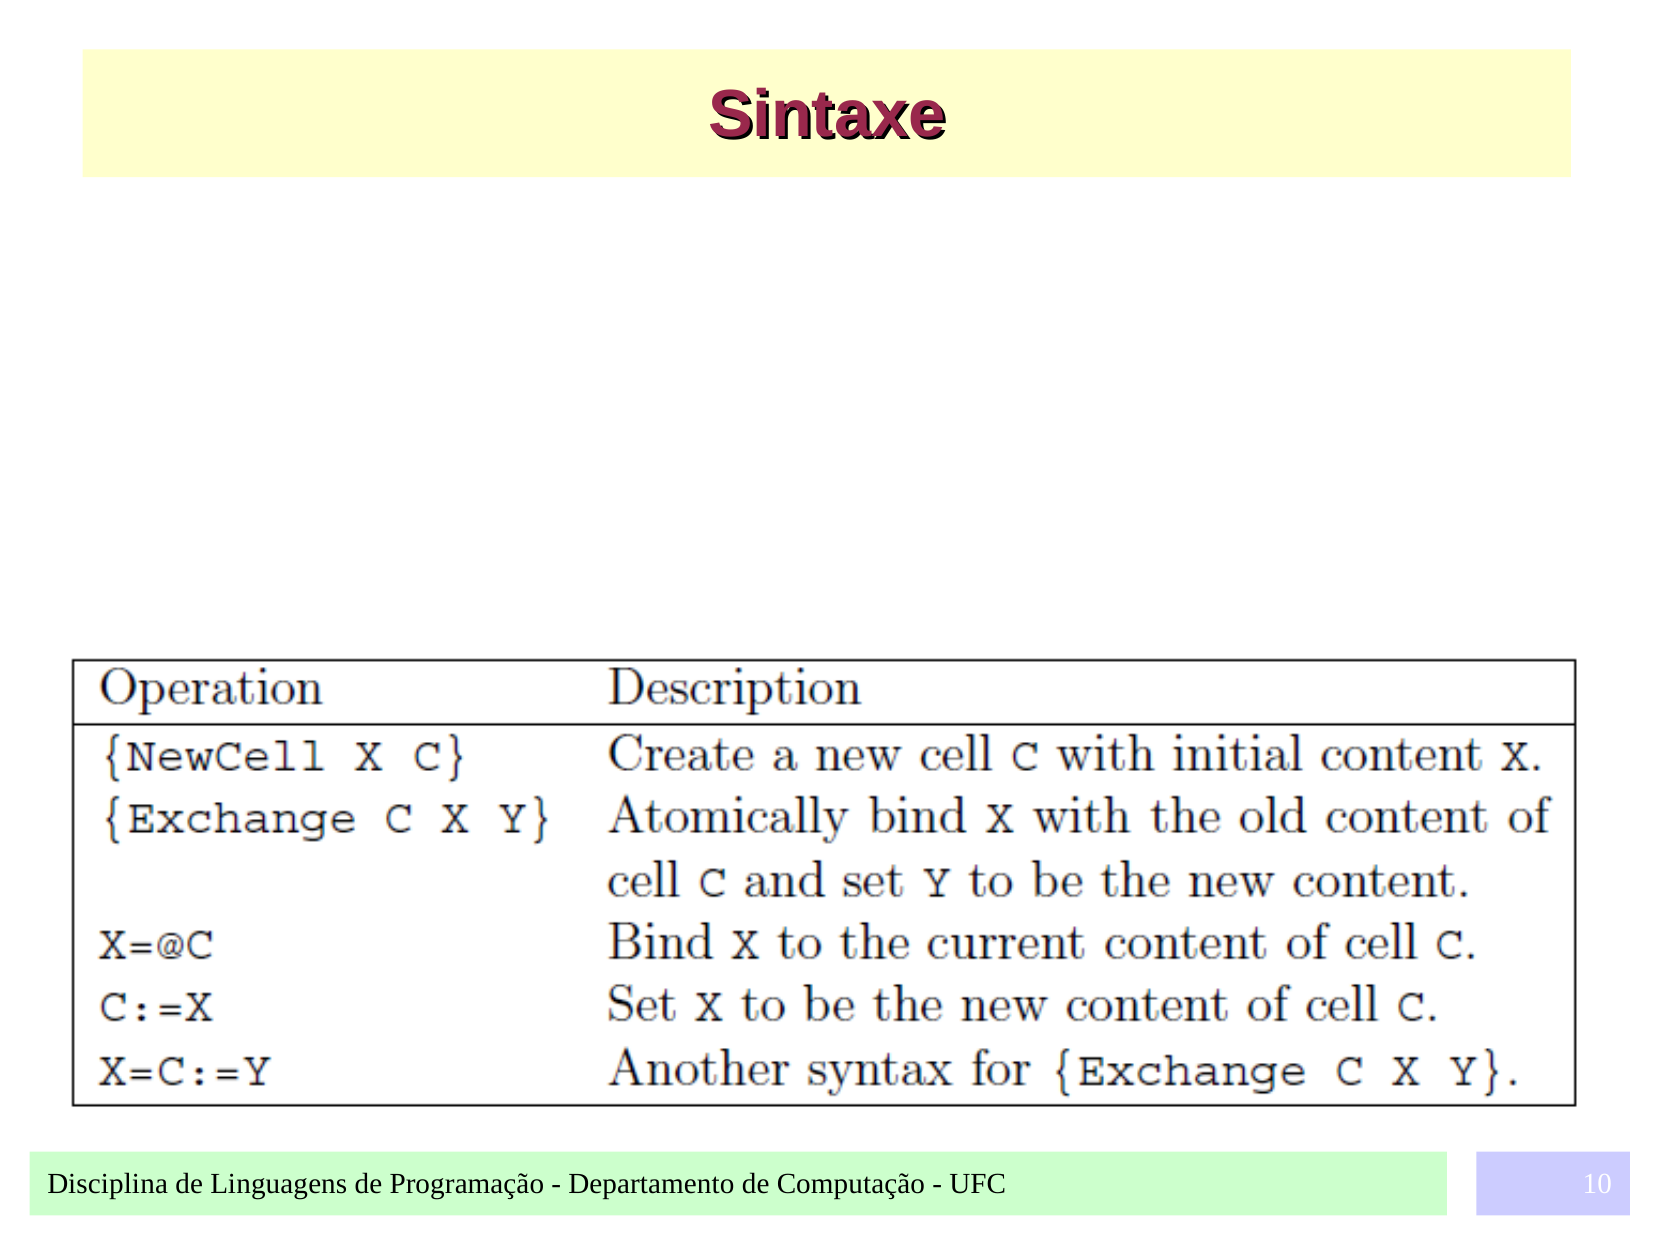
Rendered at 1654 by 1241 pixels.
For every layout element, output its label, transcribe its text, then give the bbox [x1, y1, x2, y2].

picture [64, 649, 1609, 1123]
title Sintaxe [82, 49, 1571, 178]
